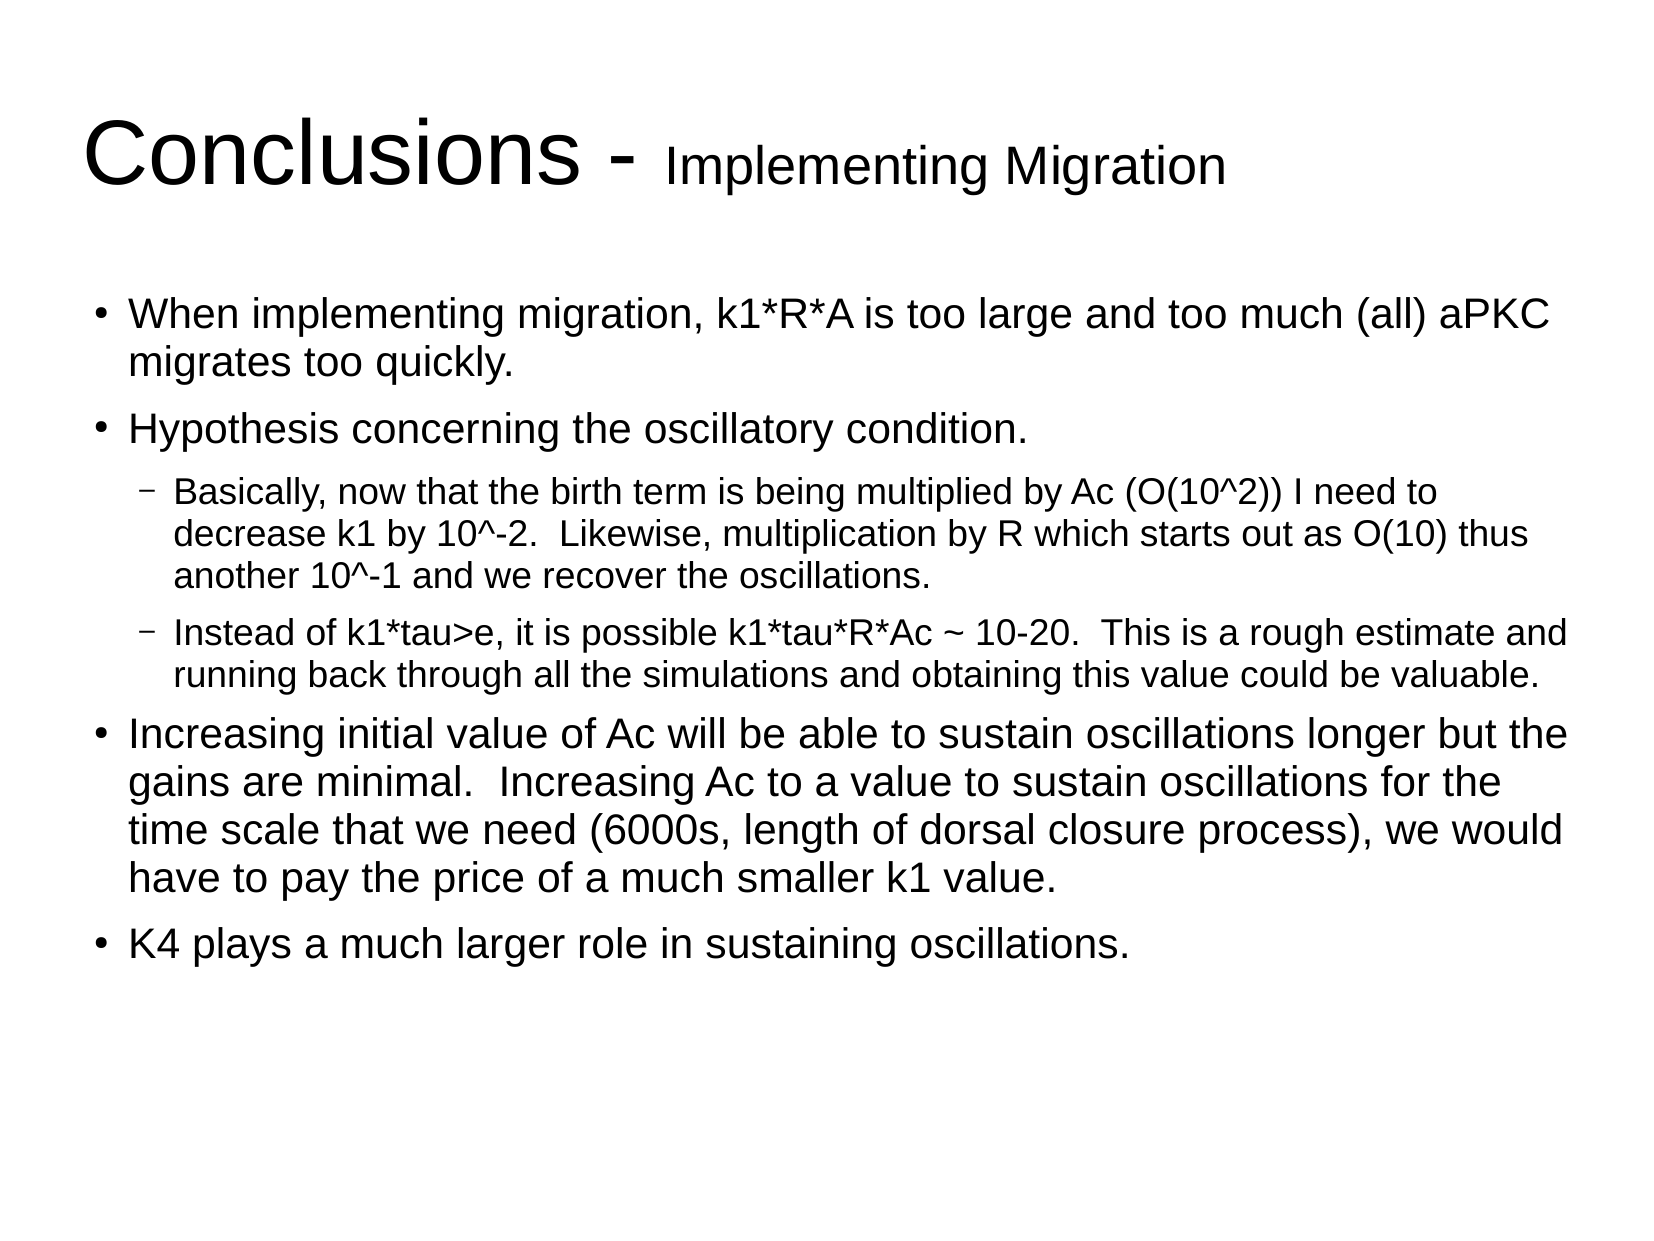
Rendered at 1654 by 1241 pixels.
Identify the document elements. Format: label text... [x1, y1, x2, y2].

list When implementing migration, k1*R*A is too large and too much (all) aPKC migrates too quickly. Hypothesis concerning the oscillatory condition. Basically, now that the birth term is being multiplied by Ac (O(10^2)) I need to decrease k1 by 10^-2. Likewise, multiplication by R which starts out as O(10) thus another 10^-1 and we recover the oscillations. Instead of k1*tau>e, it is possible k1*tau*R*Ac ~ 10-20. This is a rough estimate and running back through all the simulations and obtaining this value could be valuable. Increasing initial value of Ac will be able to sustain oscillations longer but the gains are minimal. Increasing Ac to a value to sustain oscillations for the time scale that we need (6000s, length of dorsal closure process), we would have to pay the price of a much smaller k1 value. K4 plays a much larger role in sustaining oscillations. [82, 290, 1571, 1010]
title Conclusions - Implementing Migration [82, 49, 1571, 257]
